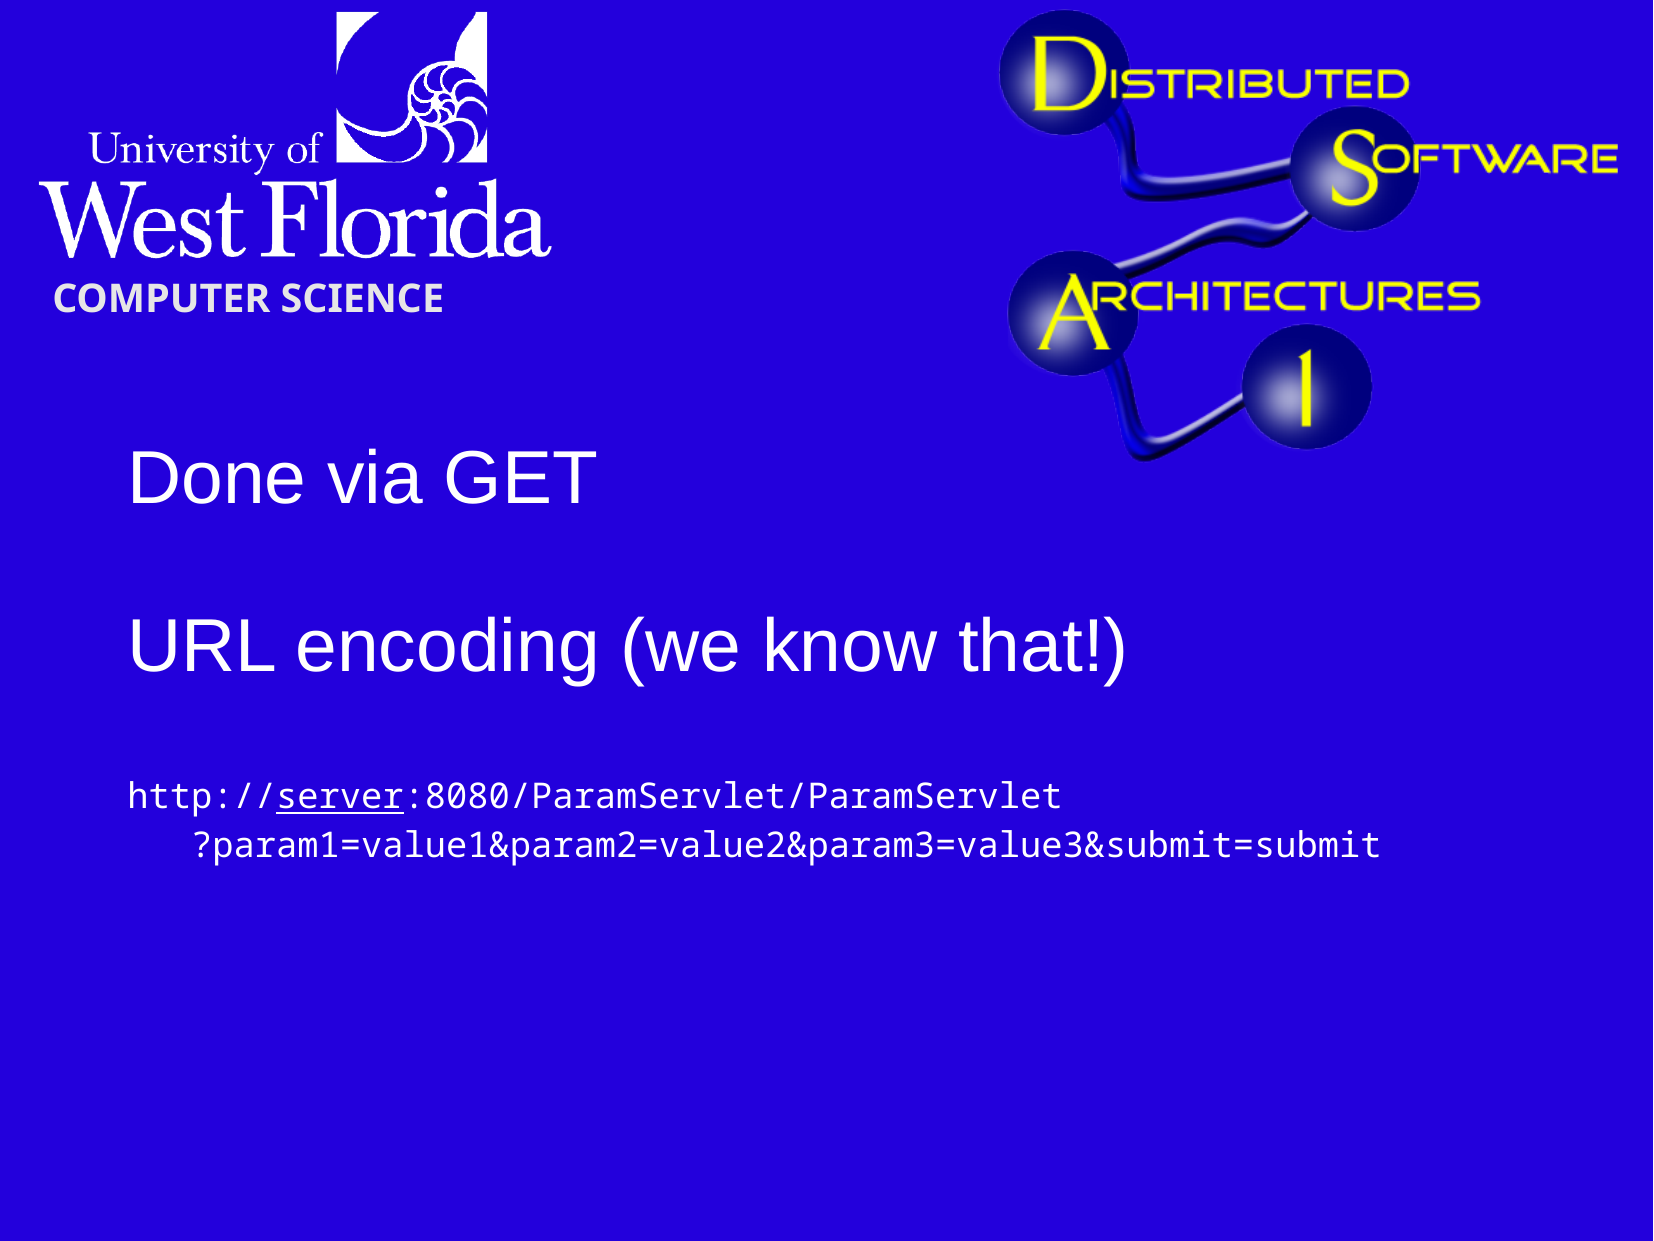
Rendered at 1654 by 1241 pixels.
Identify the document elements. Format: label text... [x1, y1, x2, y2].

picture [37, 0, 559, 262]
text_box Done via GET URL encoding (we know that!) http://server:8080/ParamServlet/ParamServlet ?param1=value1&param2=value2&param3=value3&submit=submit [112, 427, 1426, 1126]
picture [910, 0, 1653, 506]
text_box COMPUTER SCIENCE [37, 262, 563, 334]
